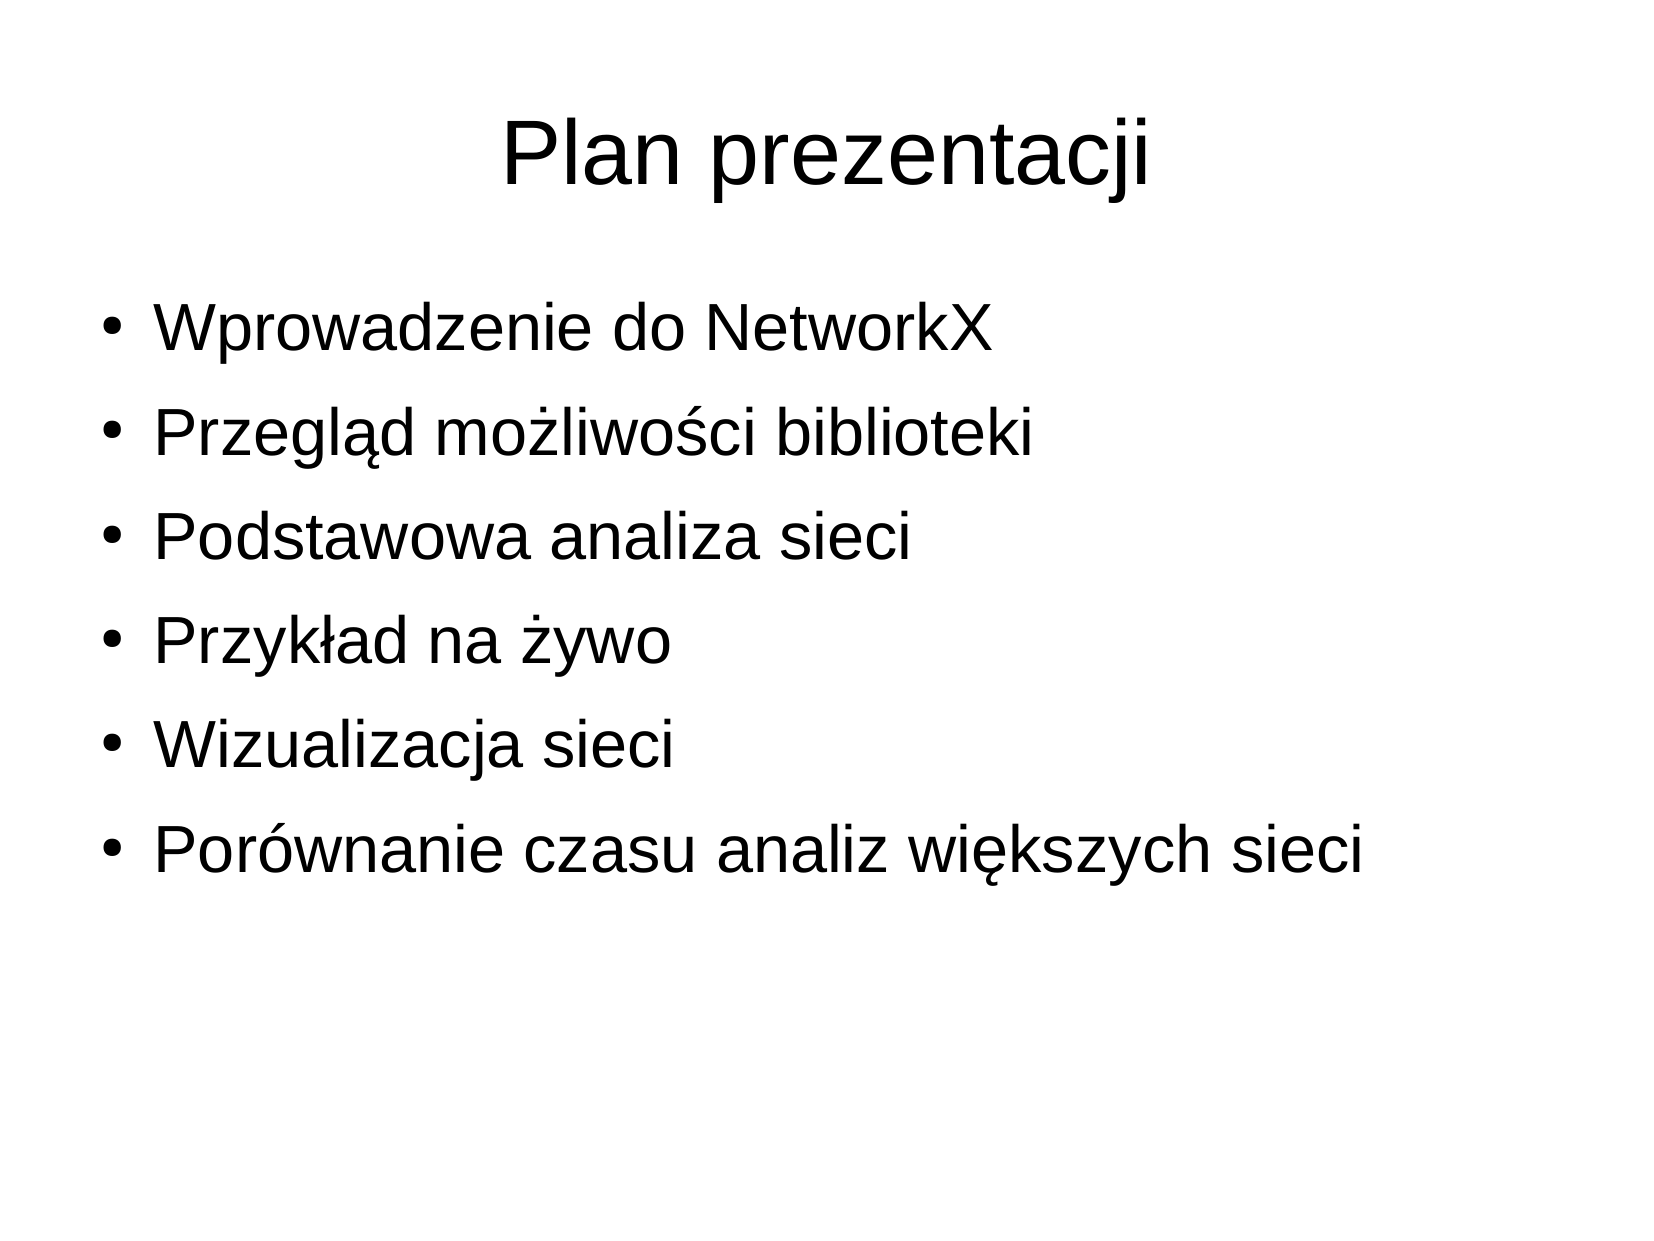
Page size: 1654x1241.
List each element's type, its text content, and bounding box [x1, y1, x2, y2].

list Wprowadzenie do NetworkX Przegląd możliwości biblioteki Podstawowa analiza sieci Przykład na żywo Wizualizacja sieci Porównanie czasu analiz większych sieci [82, 290, 1571, 1010]
title Plan prezentacji [82, 49, 1571, 257]
